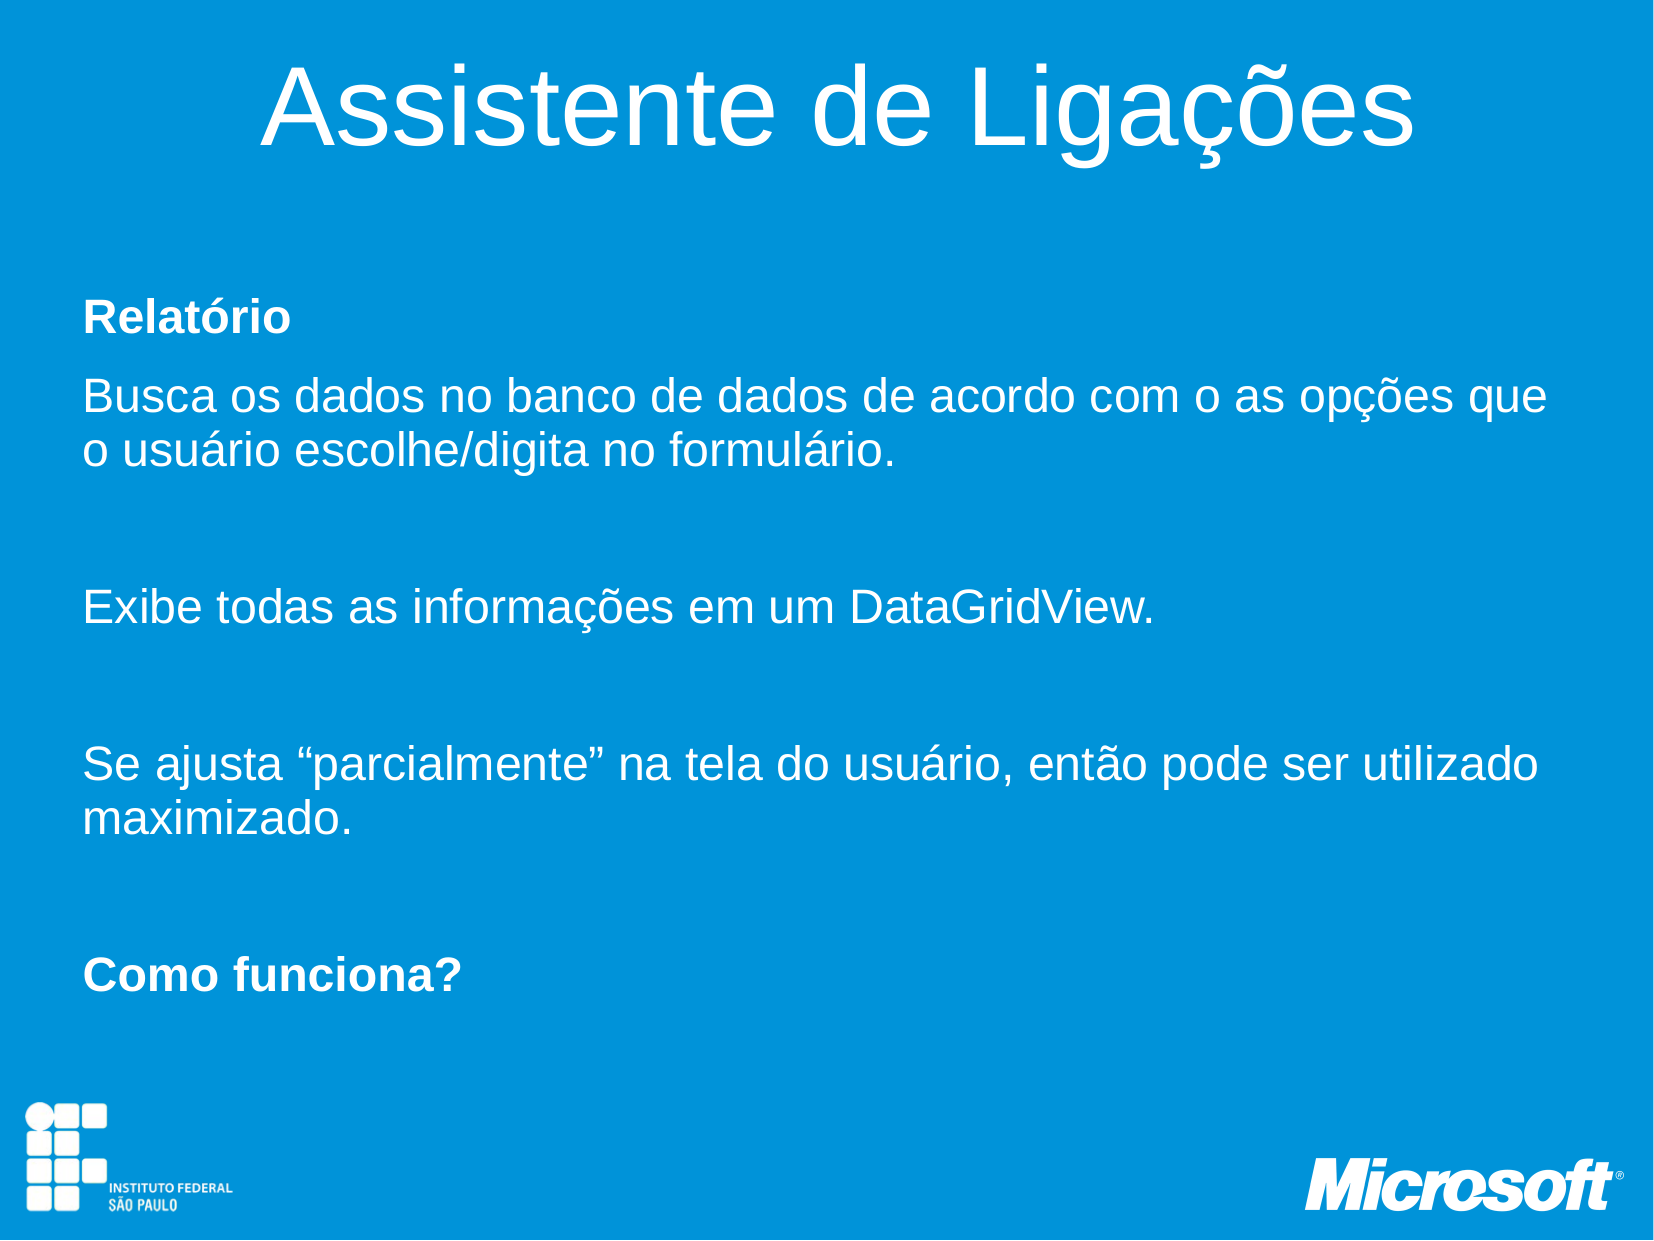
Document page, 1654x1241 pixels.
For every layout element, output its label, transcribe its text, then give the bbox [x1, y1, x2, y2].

picture [146, 1199, 168, 1211]
text_box Assistente de Ligações [94, 35, 1583, 178]
picture [218, 1184, 224, 1192]
picture [55, 1159, 79, 1183]
picture [118, 1184, 126, 1192]
picture [55, 1131, 79, 1155]
picture [1364, 1172, 1383, 1209]
picture [26, 1103, 79, 1155]
picture [82, 1104, 107, 1128]
picture [1382, 1171, 1422, 1210]
picture [55, 1186, 79, 1211]
picture [118, 1197, 132, 1211]
picture [138, 1199, 144, 1209]
picture [27, 1159, 51, 1183]
picture [170, 1199, 176, 1211]
picture [1420, 1170, 1524, 1211]
list Relatório Busca os dados no banco de dados de acordo com o as opções que o usuário escolhe/digita no formulário. Exibe todas as informações em um DataGridView. Se ajusta “parcialmente” na tela do usuário, então pode ser utilizado maximizado. Como funciona? [82, 290, 1571, 1010]
picture [185, 1184, 200, 1192]
picture [227, 1184, 232, 1192]
picture [155, 1184, 168, 1192]
picture [1306, 1159, 1369, 1209]
picture [1373, 1159, 1386, 1166]
picture [27, 1186, 51, 1211]
picture [82, 1159, 107, 1183]
picture [1525, 1159, 1612, 1211]
